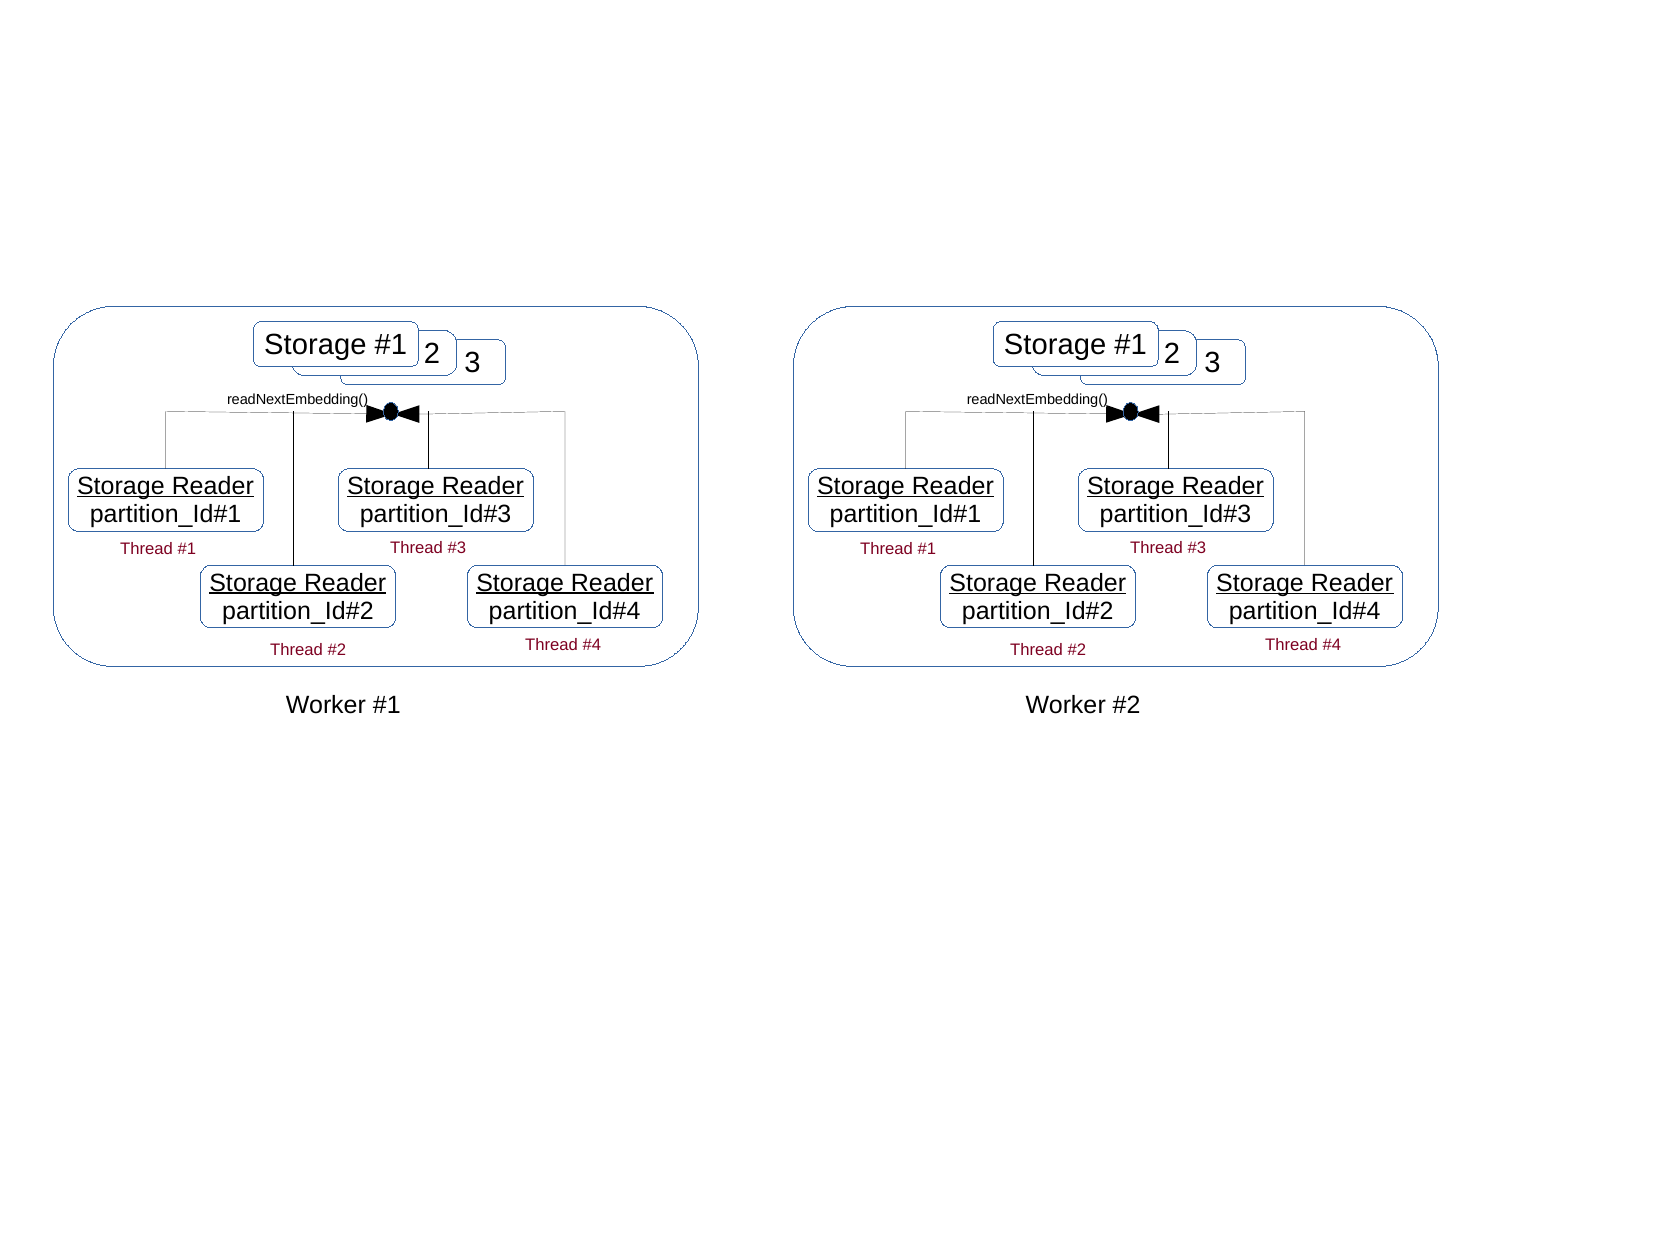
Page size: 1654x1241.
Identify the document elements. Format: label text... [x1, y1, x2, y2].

text_box Thread #3 [1108, 531, 1229, 566]
text_box readNextEmbedding() [939, 383, 1135, 415]
text_box readNextEmbedding() [200, 383, 396, 415]
text_box Thread #3 [368, 531, 489, 565]
text_box Thread #1 [98, 531, 219, 566]
text_box Thread #1 [838, 531, 959, 566]
text_box Thread #4 [1243, 627, 1364, 662]
text_box [1123, 404, 1139, 421]
text_box Storage Reader partition_Id#3 [338, 468, 534, 532]
text_box [384, 405, 399, 421]
text_box 2 [292, 330, 457, 376]
text_box Storage Reader partition_Id#1 [808, 468, 1004, 532]
text_box Storage Reader partition_Id#2 [940, 565, 1136, 628]
text_box 3 [340, 339, 506, 385]
text_box Worker #1 [245, 683, 441, 726]
text_box 3 [1080, 339, 1246, 385]
text_box Storage Reader partition_Id#2 [200, 565, 396, 628]
text_box Storage Reader partition_Id#4 [467, 565, 663, 628]
text_box Storage Reader partition_Id#3 [1078, 468, 1274, 532]
text_box Thread #2 [988, 632, 1109, 667]
text_box Thread #4 [503, 627, 624, 662]
text_box Thread #2 [248, 632, 369, 667]
text_box Storage #1 [253, 321, 419, 367]
text_box Worker #2 [985, 683, 1181, 726]
text_box Storage Reader partition_Id#4 [1207, 565, 1403, 628]
text_box Storage Reader partition_Id#1 [68, 468, 264, 532]
text_box Storage #1 [993, 321, 1159, 367]
text_box 2 [1032, 330, 1197, 376]
